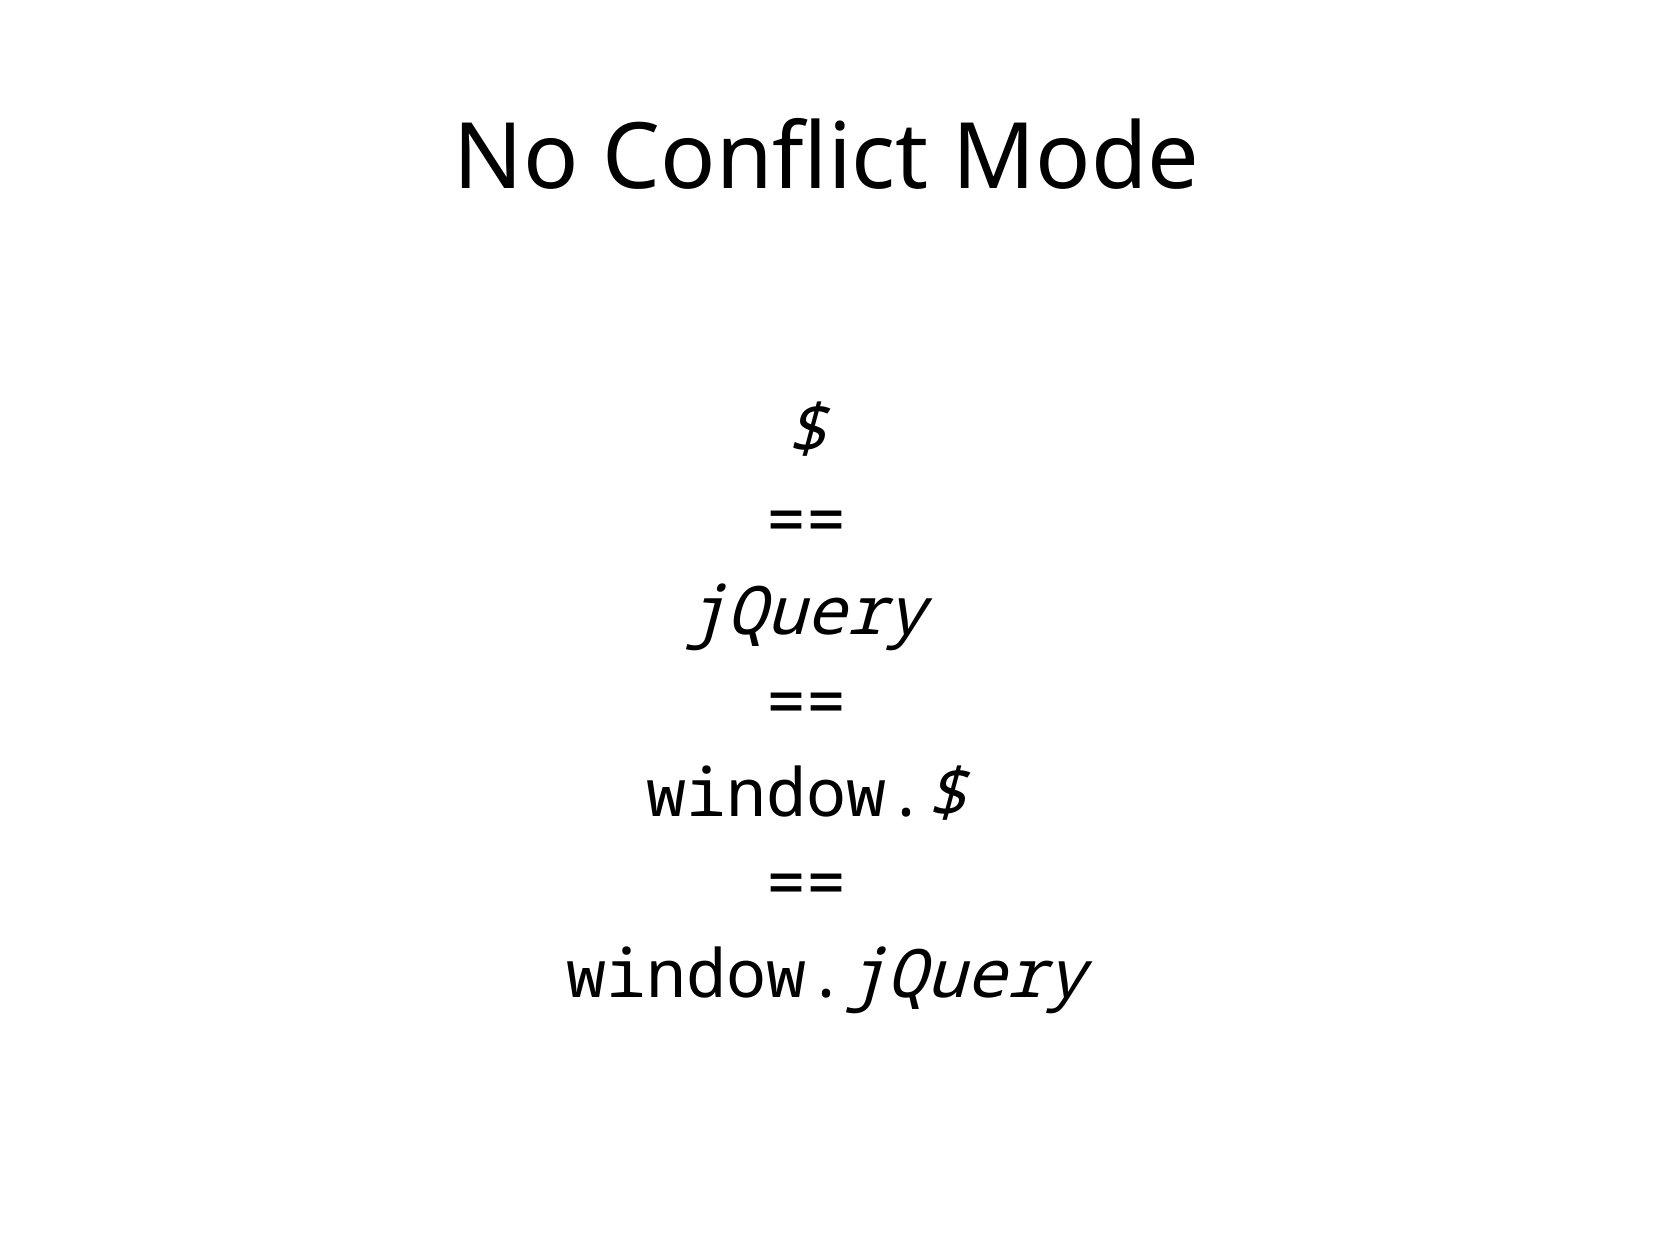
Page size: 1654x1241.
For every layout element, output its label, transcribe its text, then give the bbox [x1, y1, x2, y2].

subtitle $ == jQuery == window.$ == window.jQuery [82, 297, 1571, 1102]
title No Conflict Mode [82, 56, 1571, 250]
